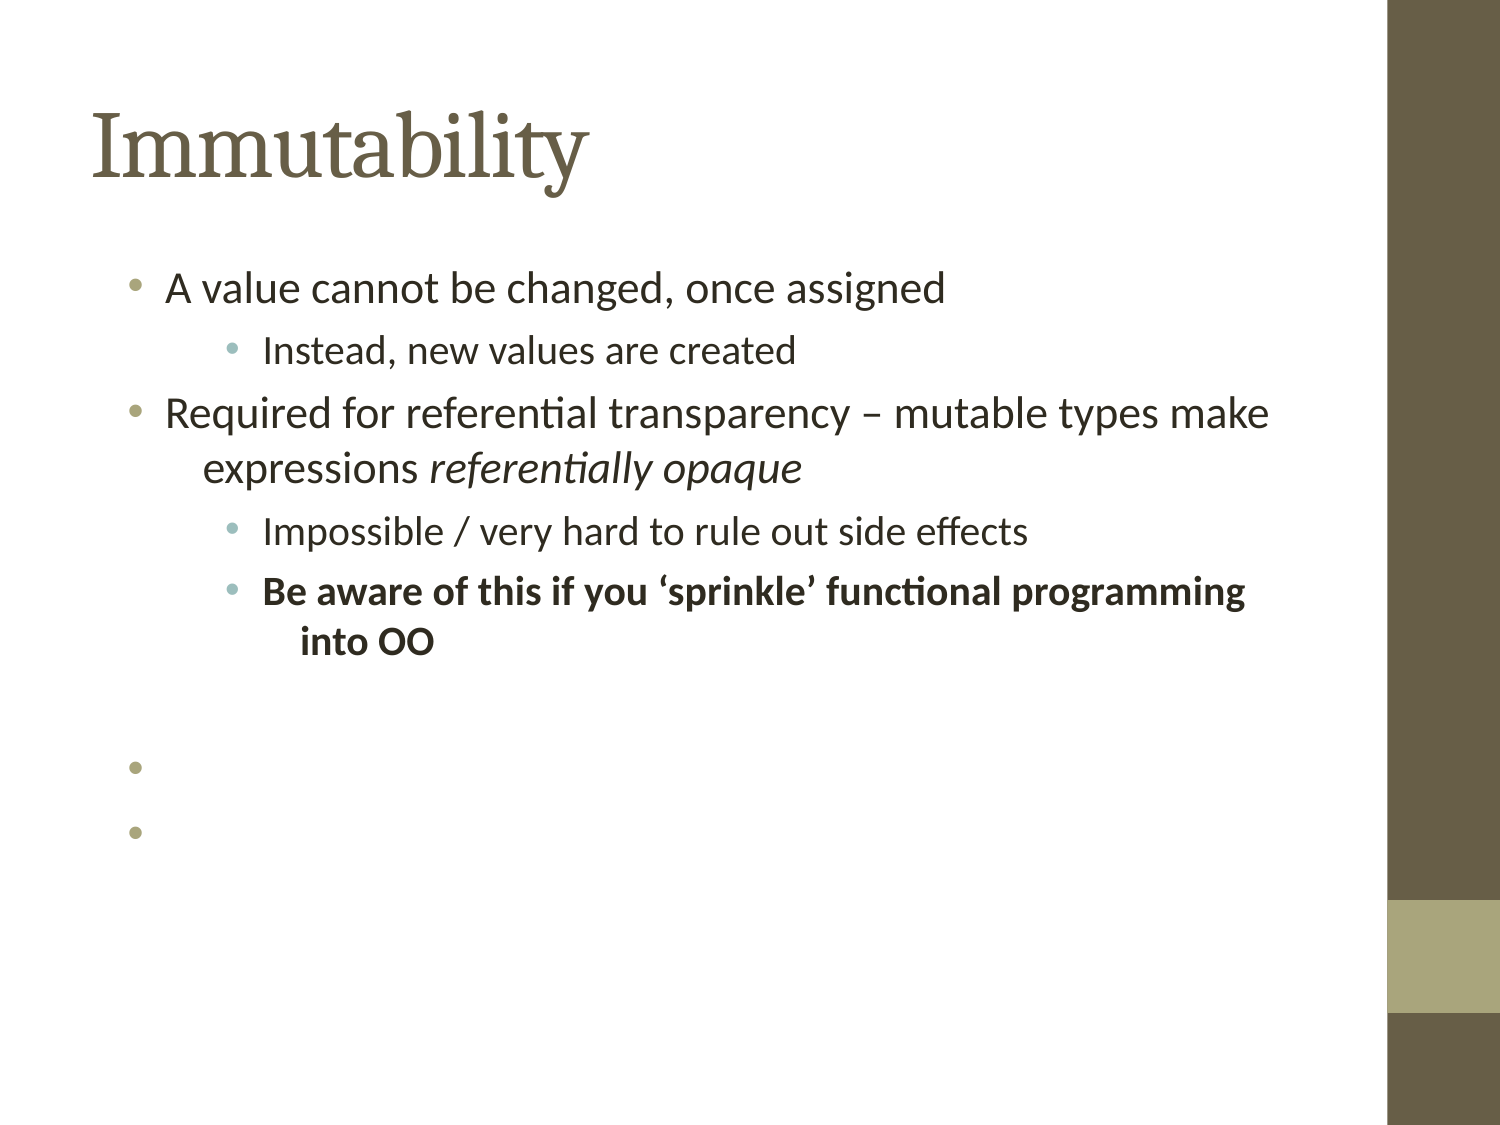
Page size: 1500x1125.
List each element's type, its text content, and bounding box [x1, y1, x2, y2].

list A value cannot be changed, once assigned Instead, new values are created Required for referential transparency – mutable types make expressions referentially opaque Impossible / very hard to rule out side effects Be aware of this if you ‘sprinkle’ functional programming into OO [75, 249, 1326, 612]
title Immutability [75, 45, 1326, 233]
text_box [75, 612, 1326, 1001]
